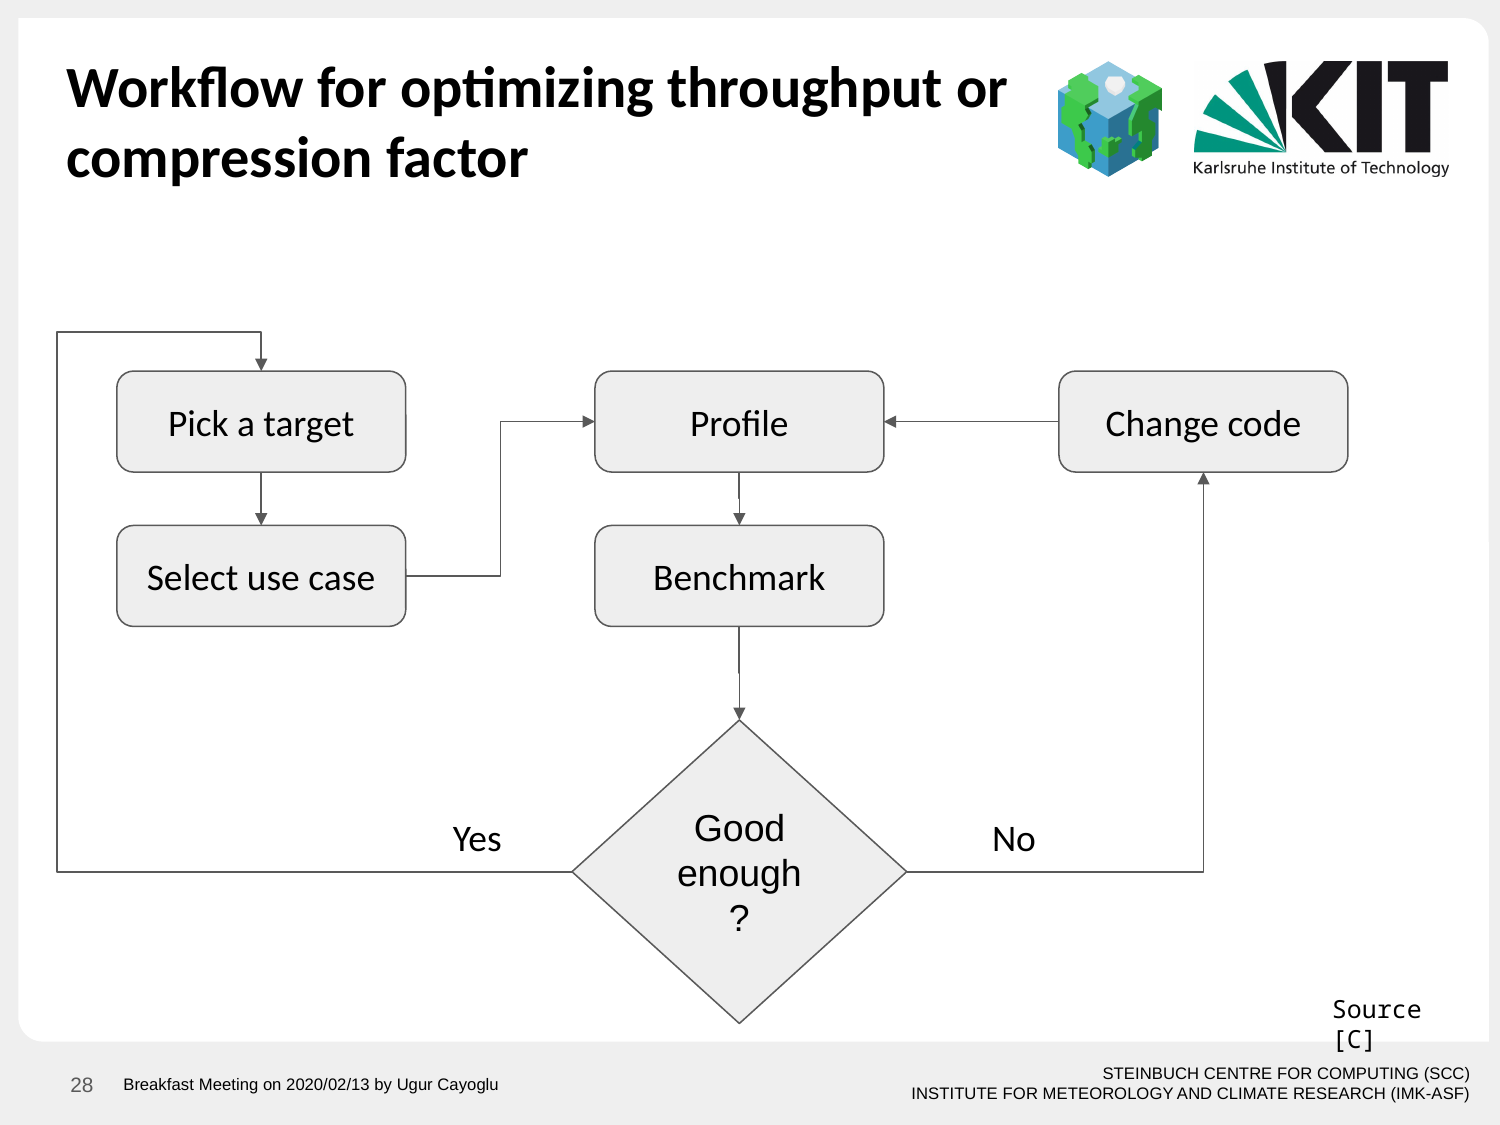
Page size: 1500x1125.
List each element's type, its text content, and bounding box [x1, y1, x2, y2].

text_box Benchmark [594, 525, 884, 627]
slide_number <number> [18, 1040, 109, 1125]
text_box [1350, 1033, 1368, 1040]
text_box [18, 18, 1489, 1042]
picture [1194, 61, 1449, 177]
text_box STEINBUCH CENTRE FOR COMPUTING (SCC) INSTITUTE FOR METEOROLOGY AND CLIMATE RESEARCH (IMK-ASF) [420, 1040, 1486, 1125]
text_box Change code [1058, 371, 1348, 473]
title Workflow for optimizing throughput or compression factor [51, 81, 1027, 158]
text_box Source [C] [1316, 978, 1486, 1033]
text_box Breakfast Meeting on 2020/02/13 by Ugur Cayoglu [108, 1041, 778, 1125]
text_box Yes [382, 799, 573, 868]
text_box Pick a target [116, 371, 406, 473]
text_box No [919, 799, 1109, 868]
text_box Profile [594, 371, 884, 473]
text_box Good enough ? [572, 720, 907, 1024]
picture [1058, 61, 1162, 177]
text_box [1339, 1033, 1349, 1040]
text_box Select use case [116, 525, 406, 627]
